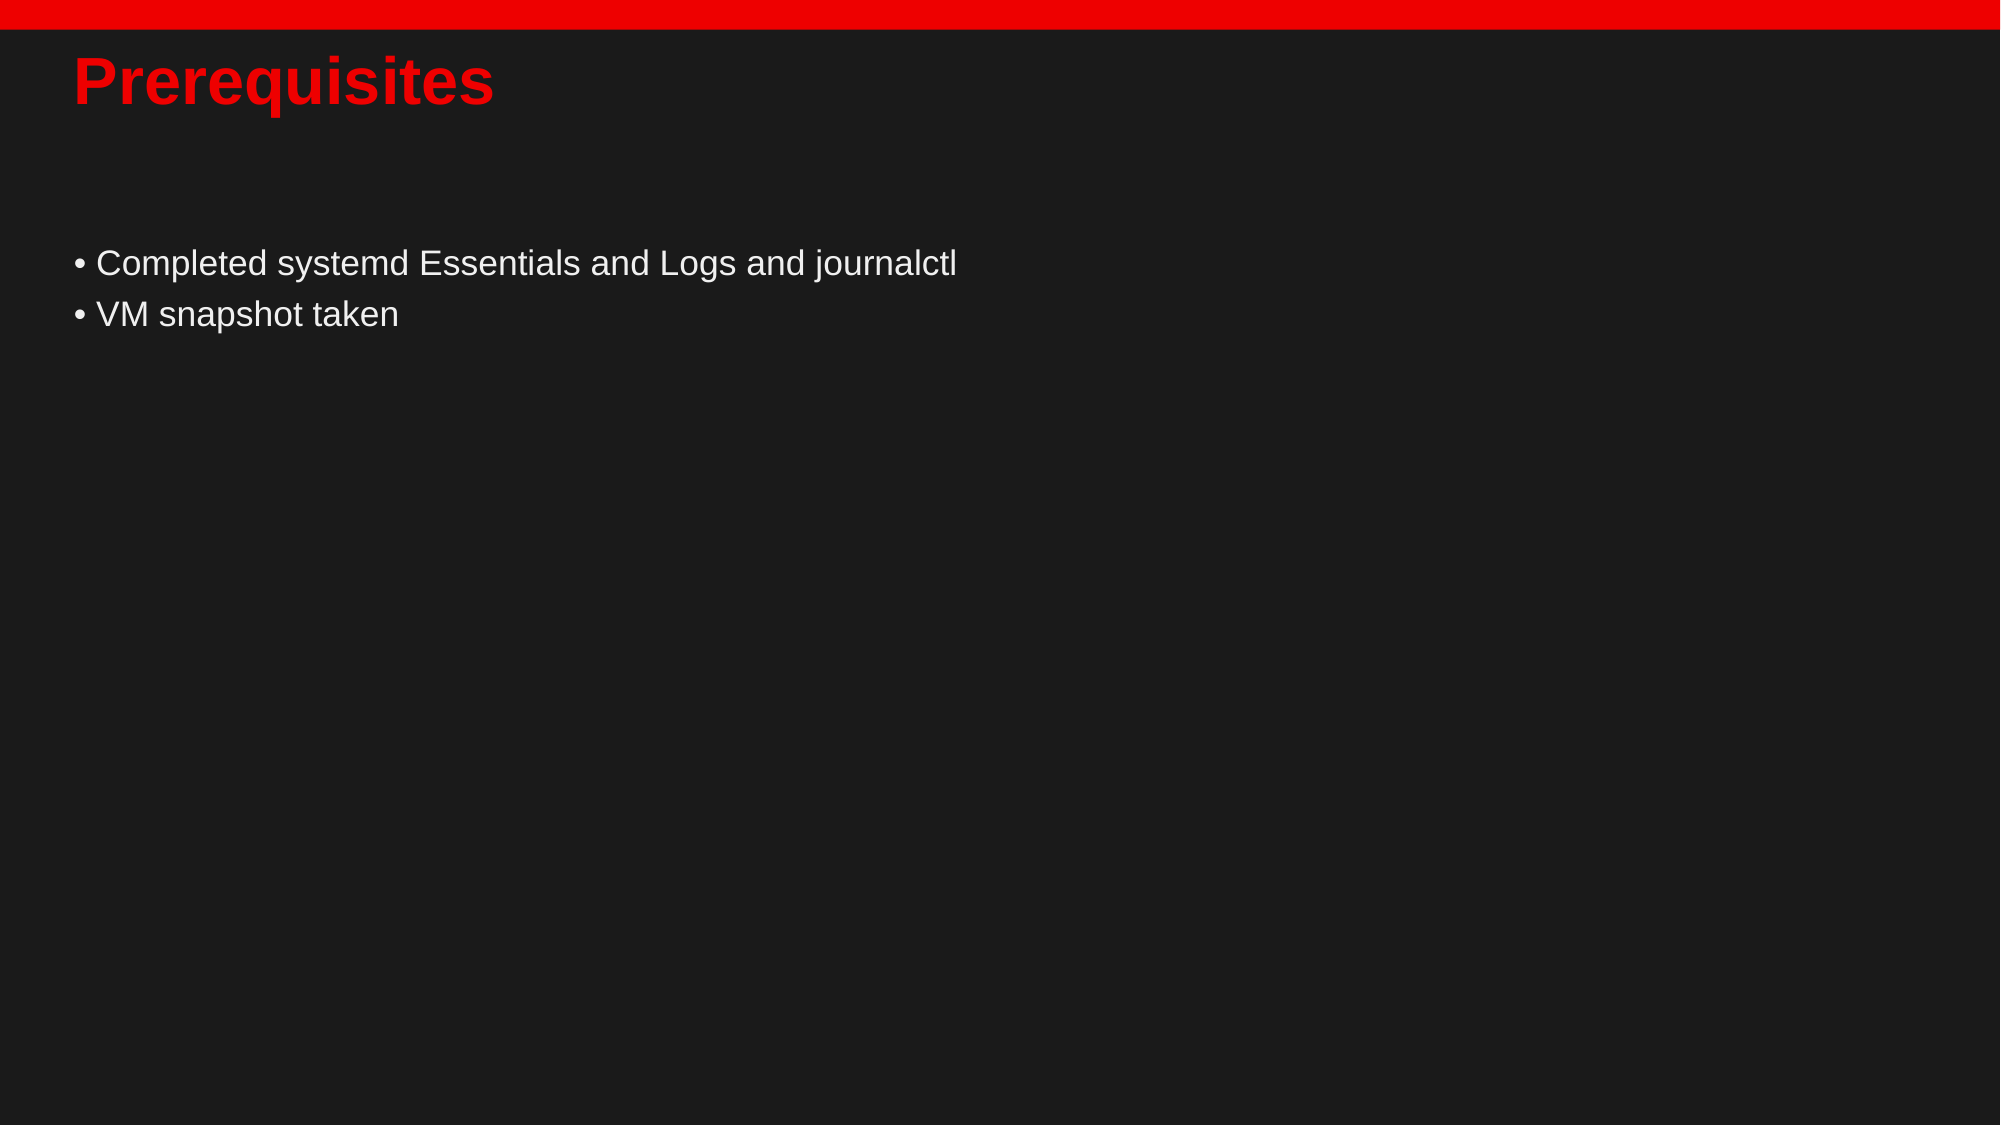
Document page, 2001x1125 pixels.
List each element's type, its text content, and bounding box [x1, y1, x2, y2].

text_box Prerequisites [59, 36, 1942, 208]
text_box • Completed systemd Essentials and Logs and journalctl • VM snapshot taken [59, 236, 1942, 1037]
text_box [0, 0, 2001, 30]
